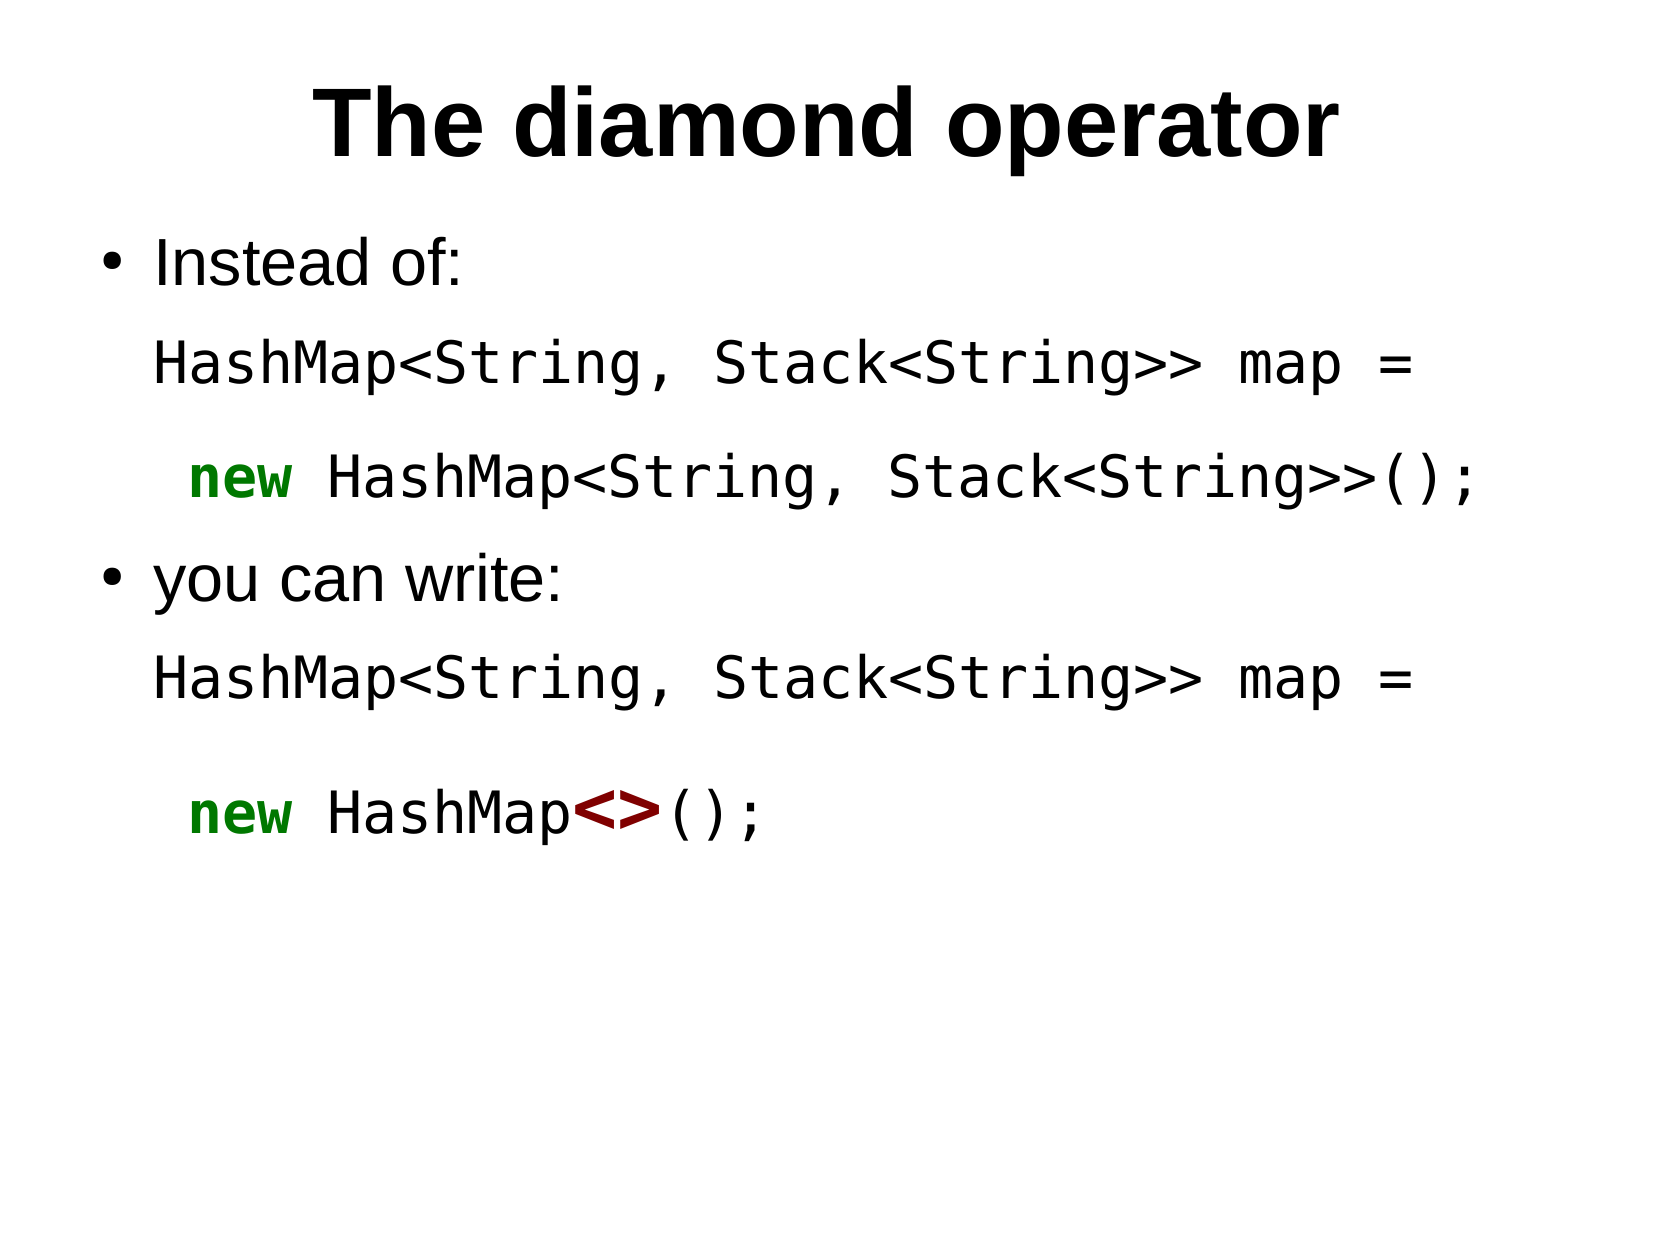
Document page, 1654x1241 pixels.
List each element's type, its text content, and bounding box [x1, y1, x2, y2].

list Instead of: HashMap<String, Stack<String>> map = new HashMap<String, Stack<String>>(); you can write: HashMap<String, Stack<String>> map = new HashMap<>(); [82, 225, 1538, 1186]
title The diamond operator [82, 67, 1571, 177]
